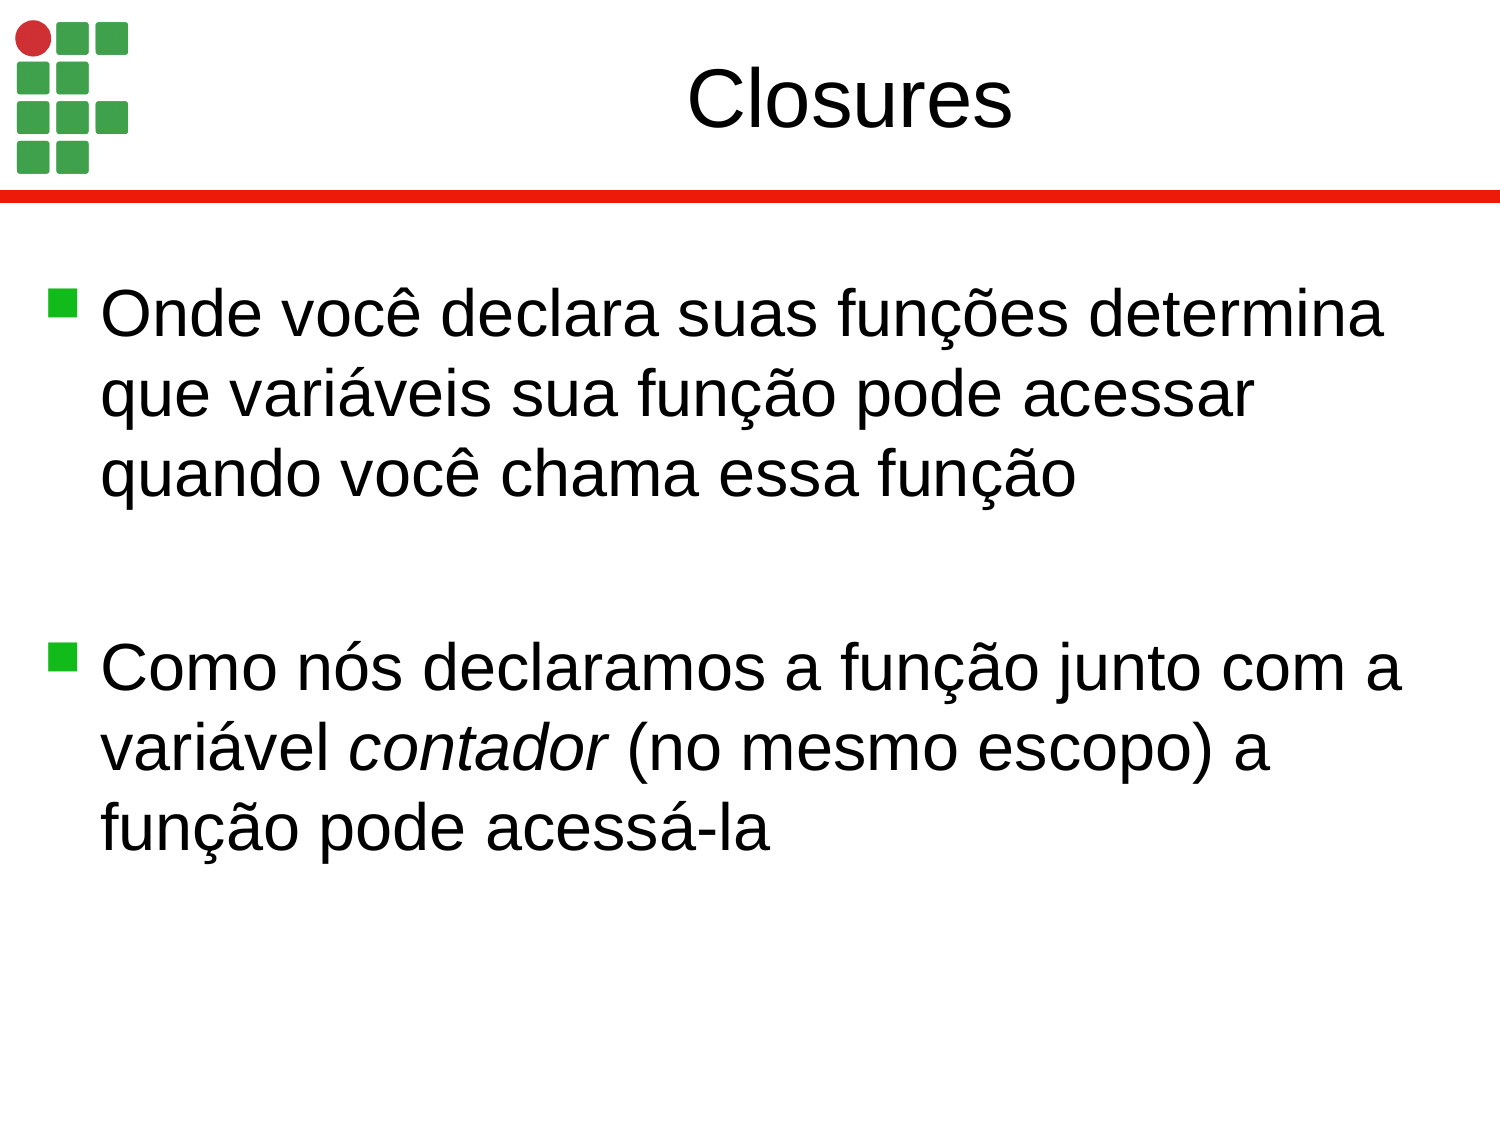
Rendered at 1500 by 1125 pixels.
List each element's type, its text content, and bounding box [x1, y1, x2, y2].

picture [14, 16, 130, 178]
list Onde você declara suas funções determina que variáveis sua função pode acessar quando você chama essa função Como nós declaramos a função junto com a variável contador (no mesmo escopo) a função pode acessá-la [29, 207, 1471, 1087]
title Closures [230, 0, 1471, 202]
